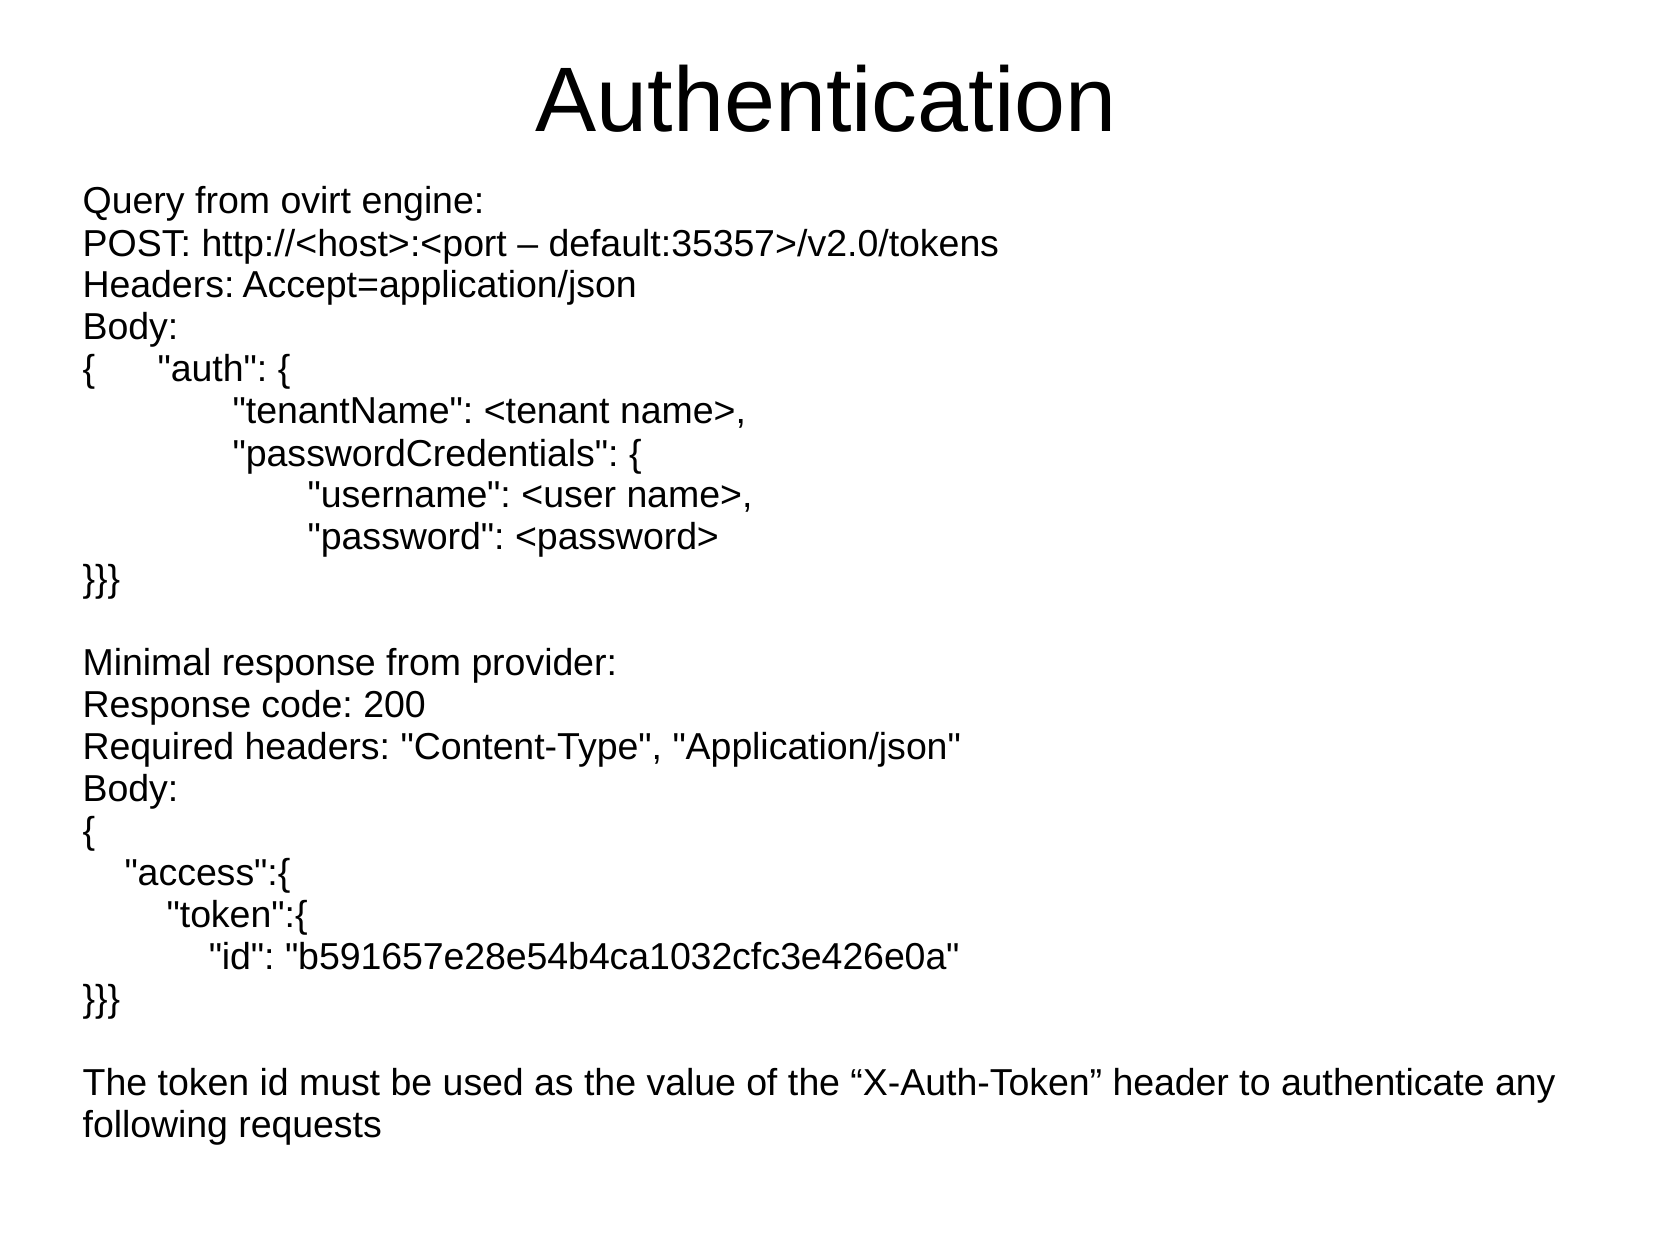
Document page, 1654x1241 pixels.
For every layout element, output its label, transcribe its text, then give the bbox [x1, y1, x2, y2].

title Authentication [82, 48, 1571, 152]
list Query from ovirt engine: POST: http://<host>:<port – default:35357>/v2.0/tokens Headers: Accept=application/json Body: { "auth": { "tenantName": <tenant name>, "passwordCredentials": { "username": <user name>, "password": <password> }}} Minimal response from provider: Response code: 200 Required headers: "Content-Type", "Application/json" Body: { "access":{ "token":{ "id": "b591657e28e54b4ca1032cfc3e426e0a" }}} The token id must be used as the value of the “X-Auth-Token” header to authenticate any following requests [82, 180, 1571, 1171]
